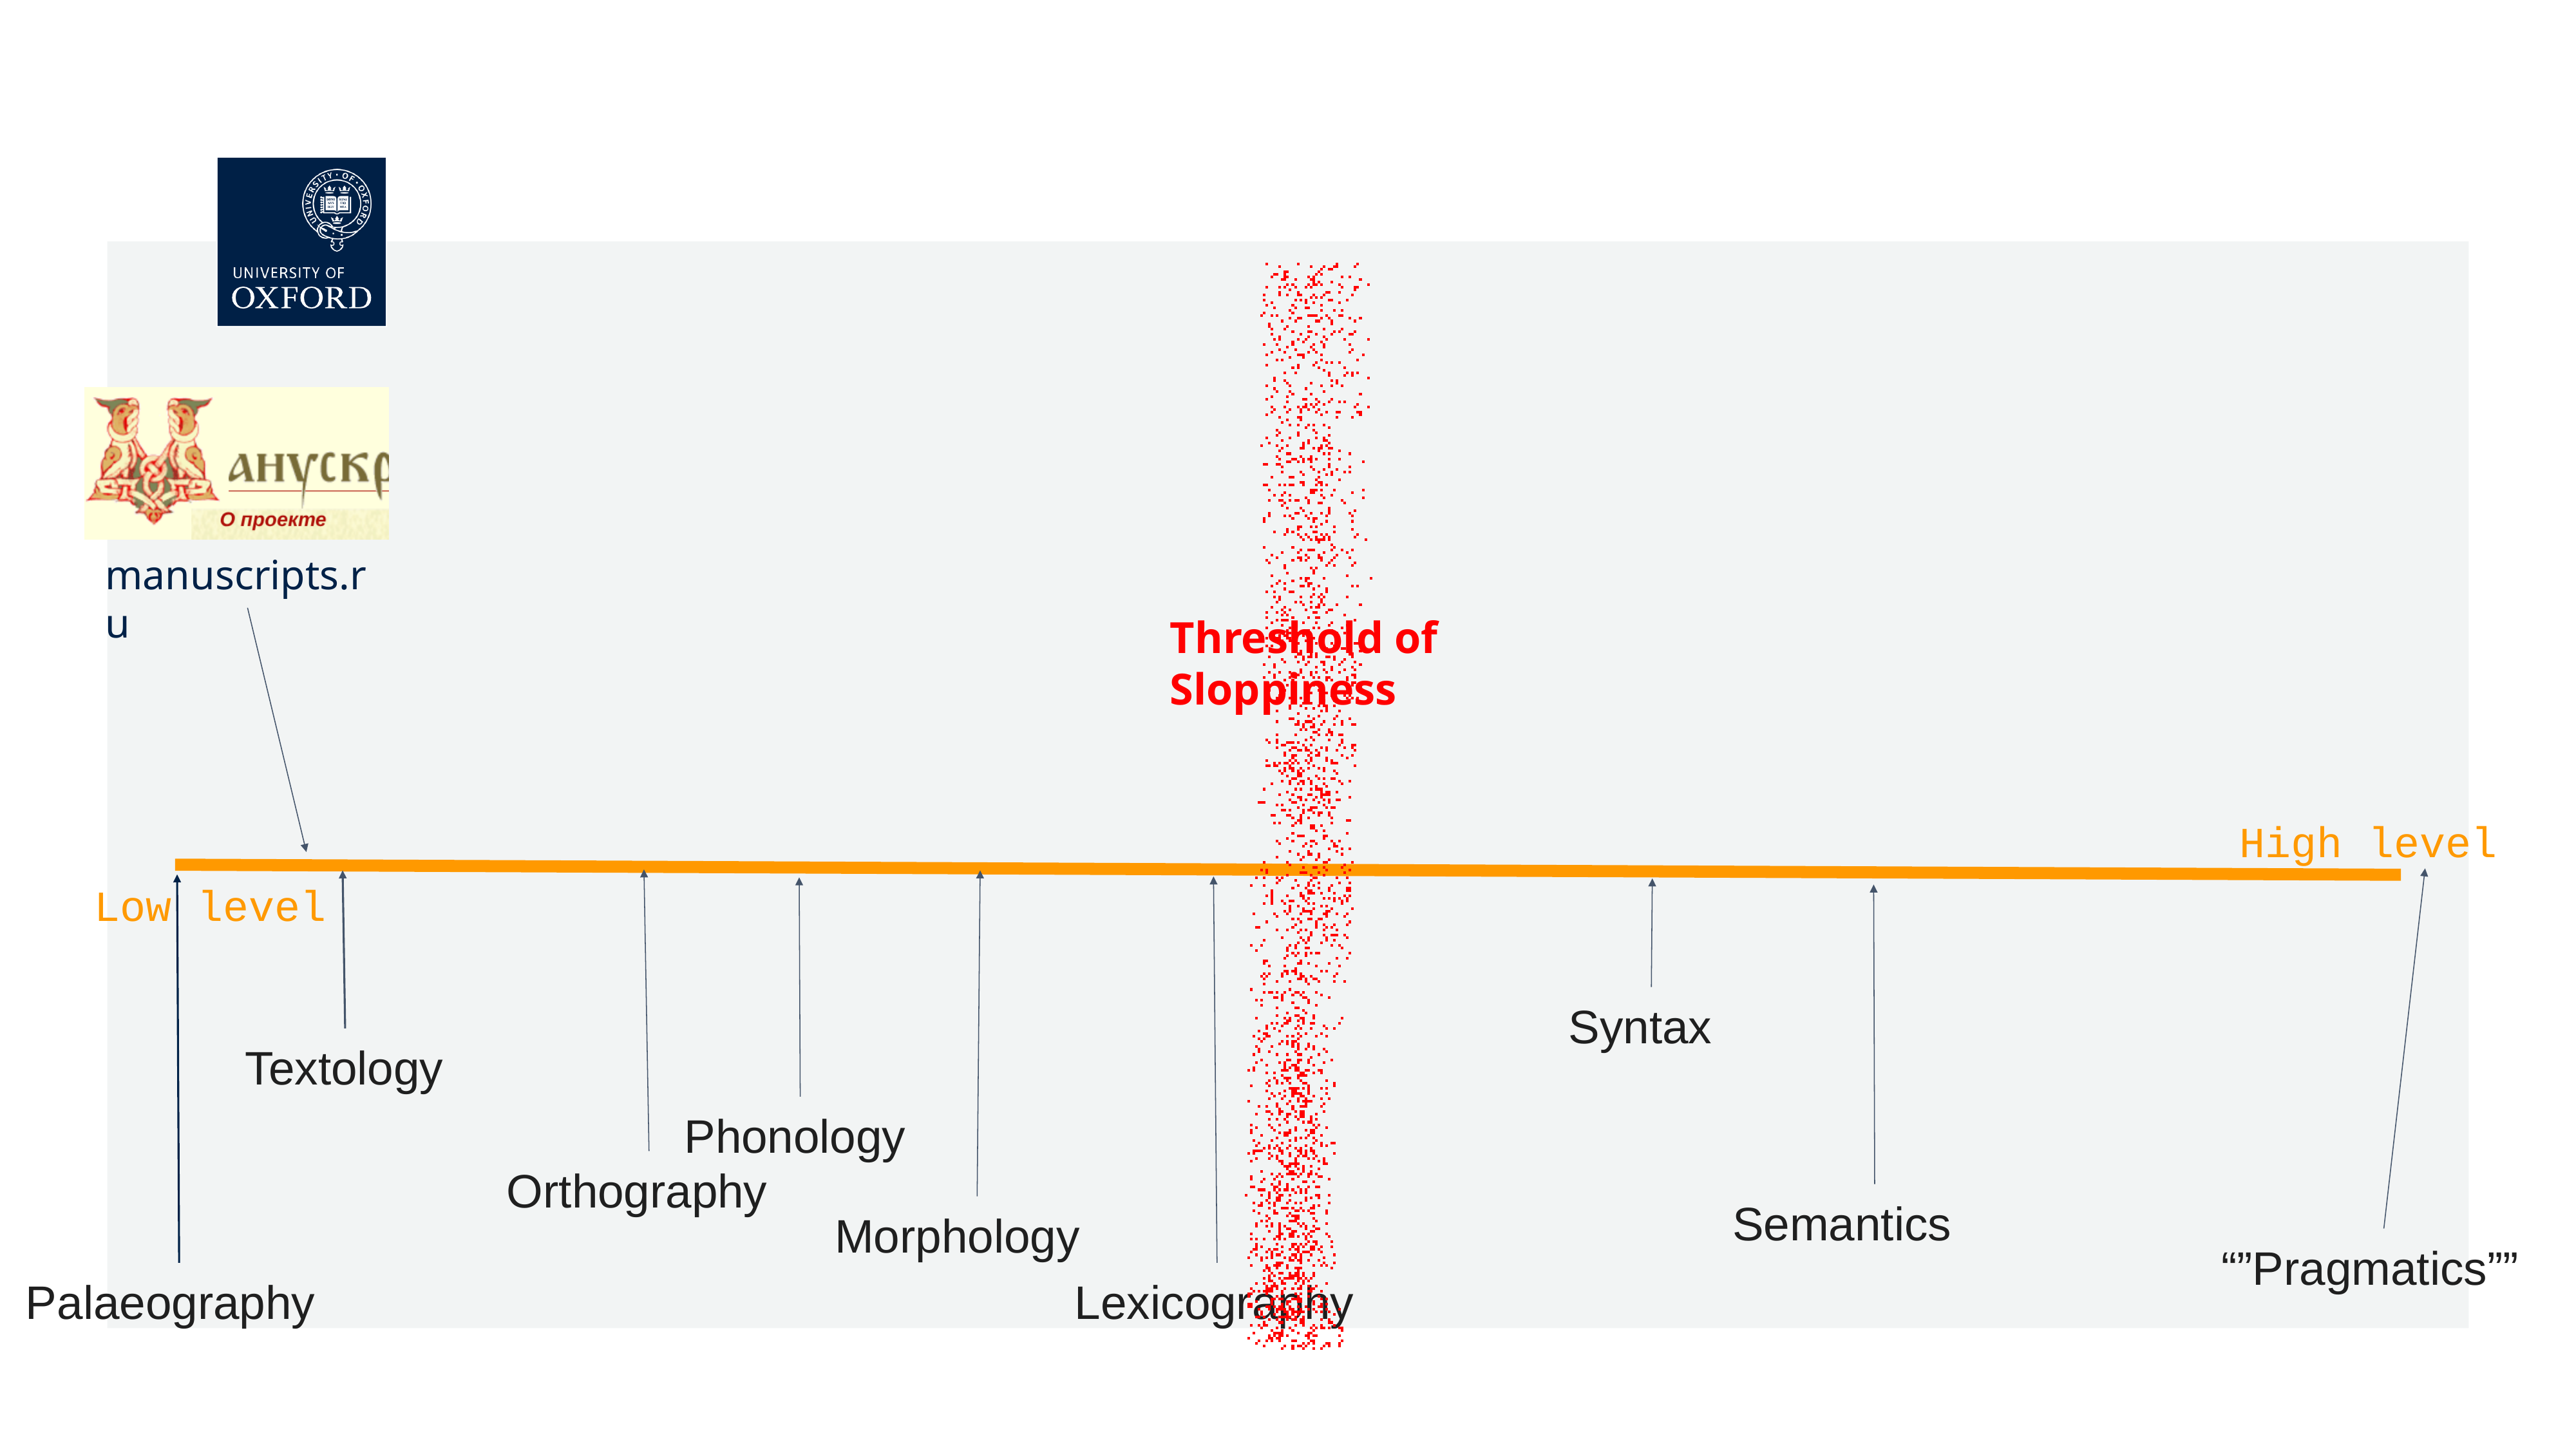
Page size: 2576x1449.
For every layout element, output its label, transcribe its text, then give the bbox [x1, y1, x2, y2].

text_box Syntax [1558, 987, 1744, 1063]
text_box Semantics [1723, 1184, 2027, 1260]
text_box Low level [84, 868, 411, 945]
picture [326, 267, 336, 278]
text_box Orthography [497, 1151, 801, 1227]
text_box Lexicography [1065, 1262, 1189, 1339]
text_box Palaeography [15, 1262, 343, 1339]
text_box “”Pragmatics”” [2211, 1228, 2556, 1305]
picture [1189, 724, 1442, 1350]
text_box Phonology [674, 1096, 926, 1173]
text_box Textology [235, 1028, 455, 1104]
picture [84, 387, 389, 540]
picture [245, 267, 252, 278]
text_box High level [2230, 805, 2556, 882]
picture [302, 169, 372, 252]
text_box Morphology [825, 1196, 1130, 1273]
text_box Threshold of Sloppiness [1160, 601, 1504, 724]
picture [338, 267, 344, 278]
picture [280, 267, 288, 278]
picture [234, 267, 242, 278]
picture [1189, 263, 1442, 601]
text_box manuscripts.ru [95, 539, 400, 656]
picture [303, 267, 319, 278]
picture [289, 267, 296, 278]
picture [260, 267, 269, 278]
